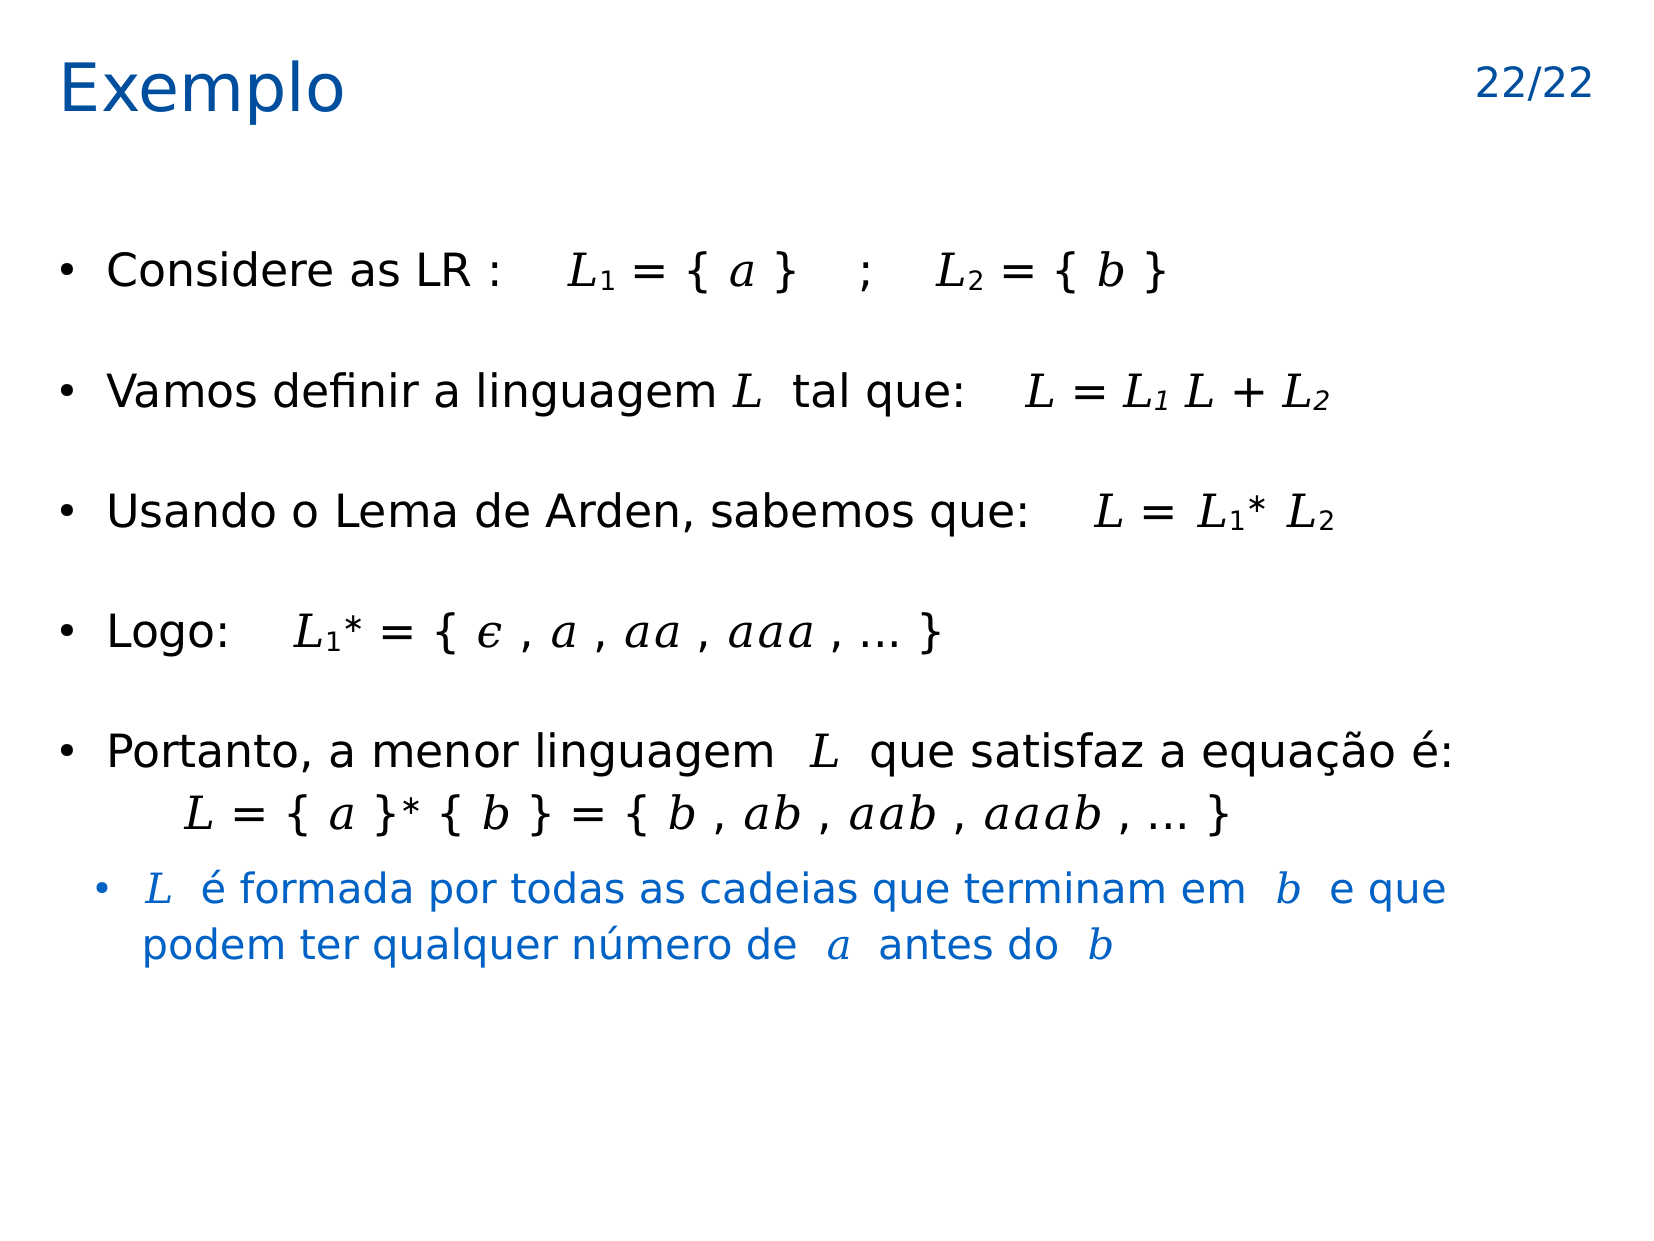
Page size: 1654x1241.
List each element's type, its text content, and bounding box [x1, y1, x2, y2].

title Exemplo [59, 29, 1625, 148]
list Considere as LR : 𝐿1 = { 𝑎 } ; 𝐿2 = { 𝑏 } Vamos definir a linguagem 𝐿 tal que: 𝐿 = 𝐿1 𝐿 + 𝐿2 Usando o Lema de Arden, sabemos que: 𝐿 = 𝐿1∗ 𝐿2 Logo: 𝐿1∗ = { 𝜖 , 𝑎 , 𝑎𝑎 , 𝑎𝑎𝑎 , ... } Portanto, a menor linguagem 𝐿 que satisfaz a equação é: 𝐿 = { 𝑎 }∗ { 𝑏 } = { 𝑏 , 𝑎𝑏 , 𝑎𝑎𝑏 , 𝑎𝑎𝑎𝑏 , ... } 𝐿 é formada por todas as cadeias que terminam em 𝑏 e que podem ter qualquer número de 𝑎 antes do 𝑏 [59, 236, 1595, 1211]
